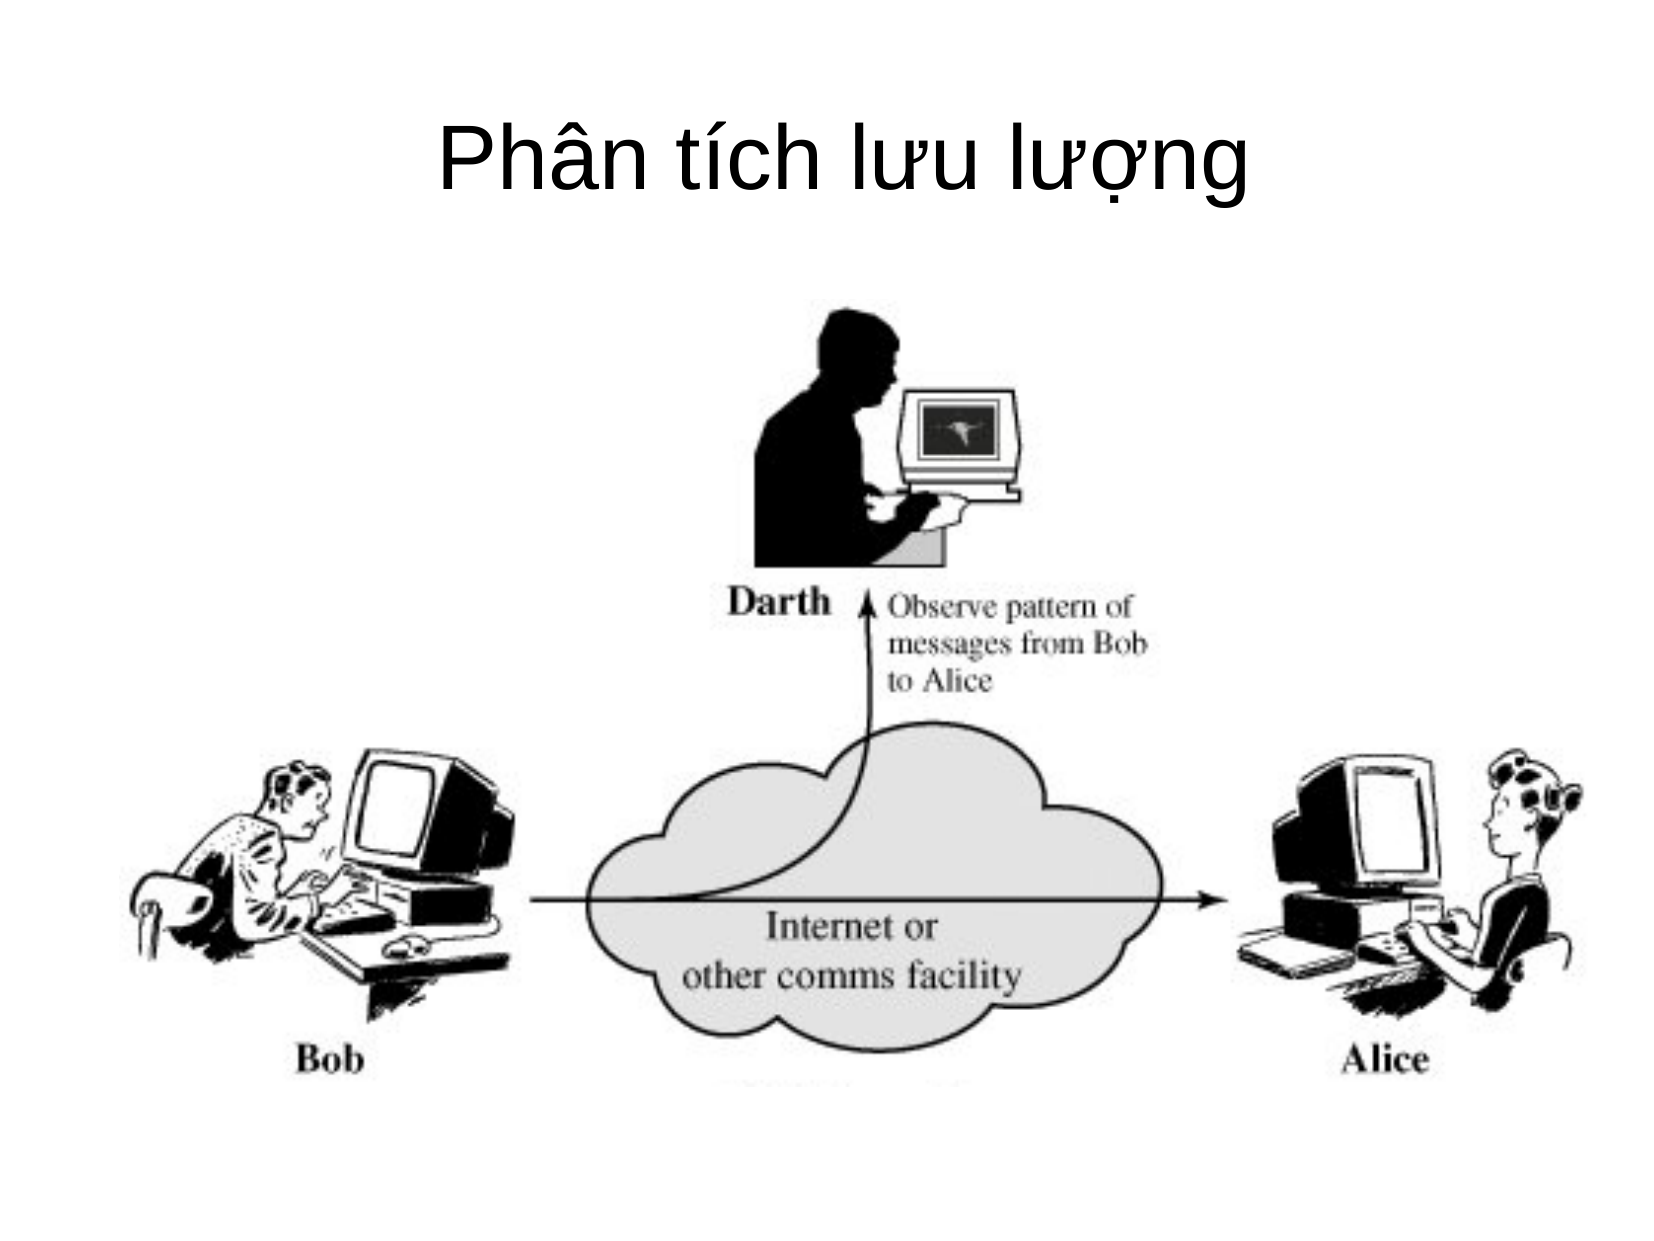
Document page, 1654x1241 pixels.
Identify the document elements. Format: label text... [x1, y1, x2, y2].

title Phân tích lưu lượng [82, 49, 1571, 257]
picture [119, 299, 1599, 1087]
